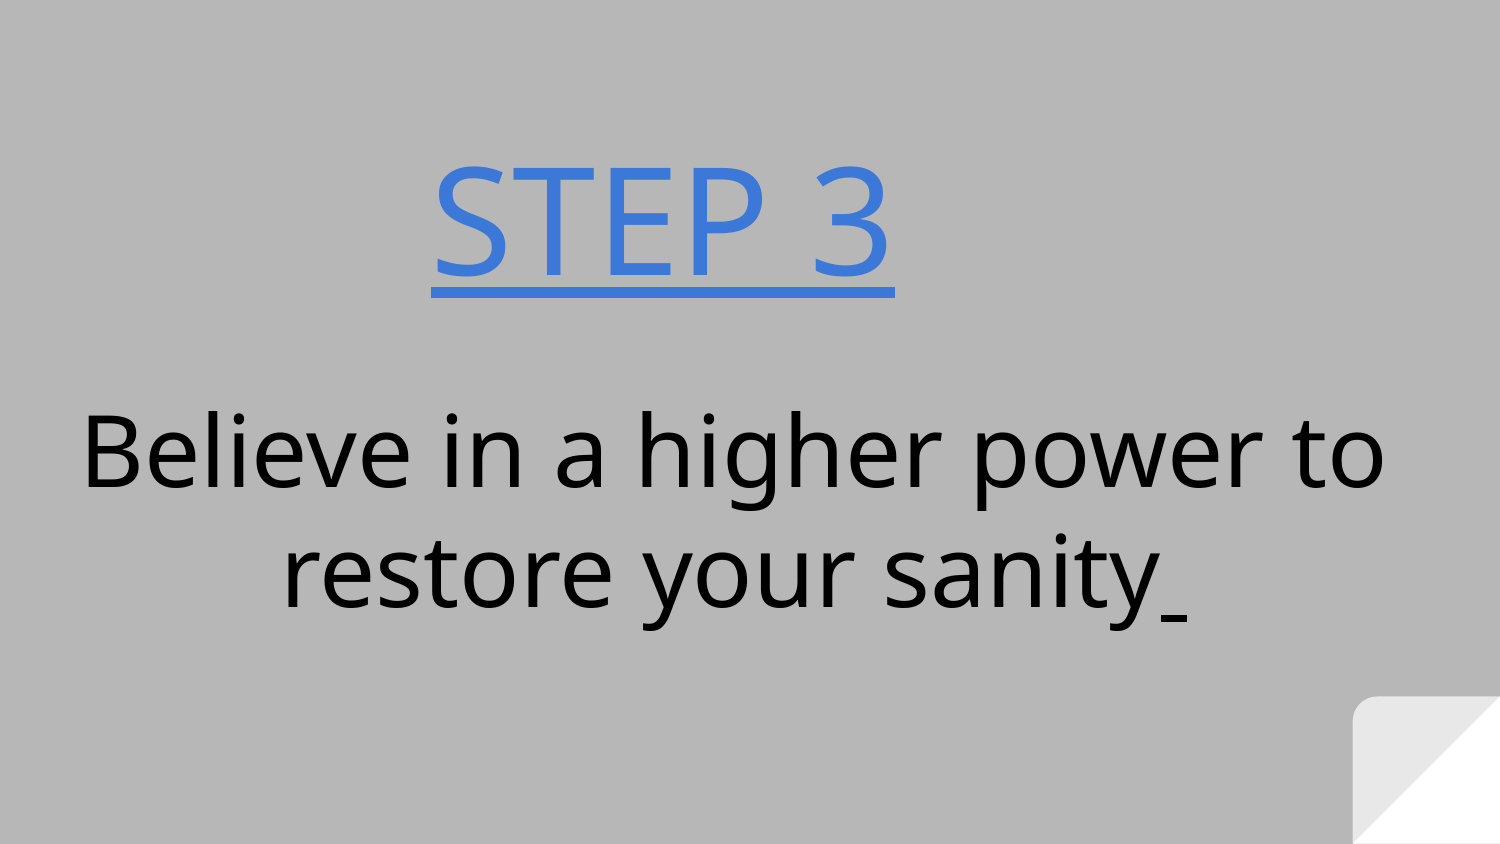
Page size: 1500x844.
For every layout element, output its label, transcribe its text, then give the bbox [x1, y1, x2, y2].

text_box STEP 3 [415, 110, 981, 343]
title Believe in a higher power to restore your sanity [59, 343, 1409, 643]
